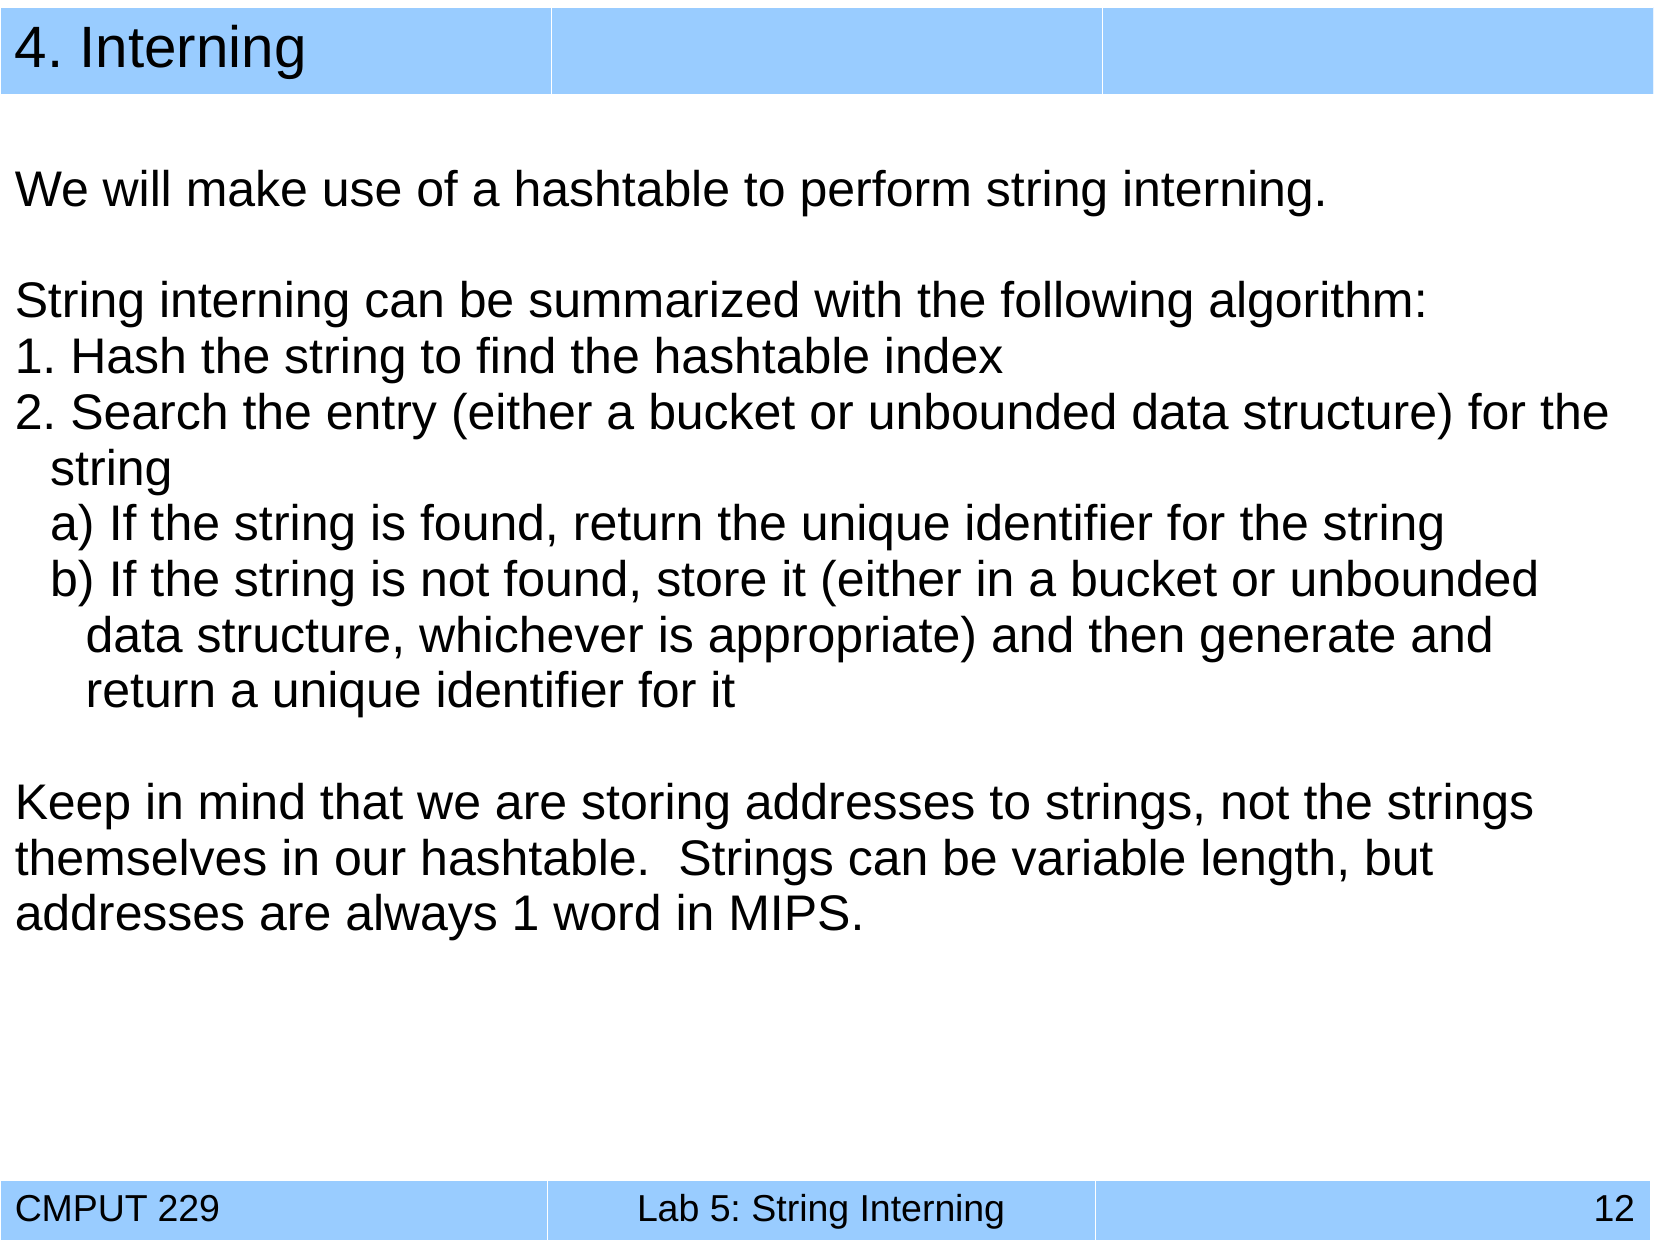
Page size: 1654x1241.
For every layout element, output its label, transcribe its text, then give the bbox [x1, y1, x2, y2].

table_header CMPUT 229 [1, 1181, 547, 1240]
table_header <number> [1096, 1181, 1650, 1240]
table_header [552, 8, 1102, 94]
table_header Lab 5: String Interning [548, 1181, 1095, 1240]
table_header [1103, 8, 1653, 94]
text_box We will make use of a hashtable to perform string interning. String interning can be summarized with the following algorithm: Hash the string to find the hashtable index Search the entry (either a bucket or unbounded data structure) for the string If the string is found, return the unique identifier for the string If the string is not found, store it (either in a bucket or unbounded data structure, whichever is appropriate) and then generate and return a unique identifier for it Keep in mind that we are storing addresses to strings, not the strings themselves in our hashtable. Strings can be variable length, but addresses are always 1 word in MIPS. [0, 153, 1654, 1134]
table_header 4. Interning [1, 8, 551, 94]
